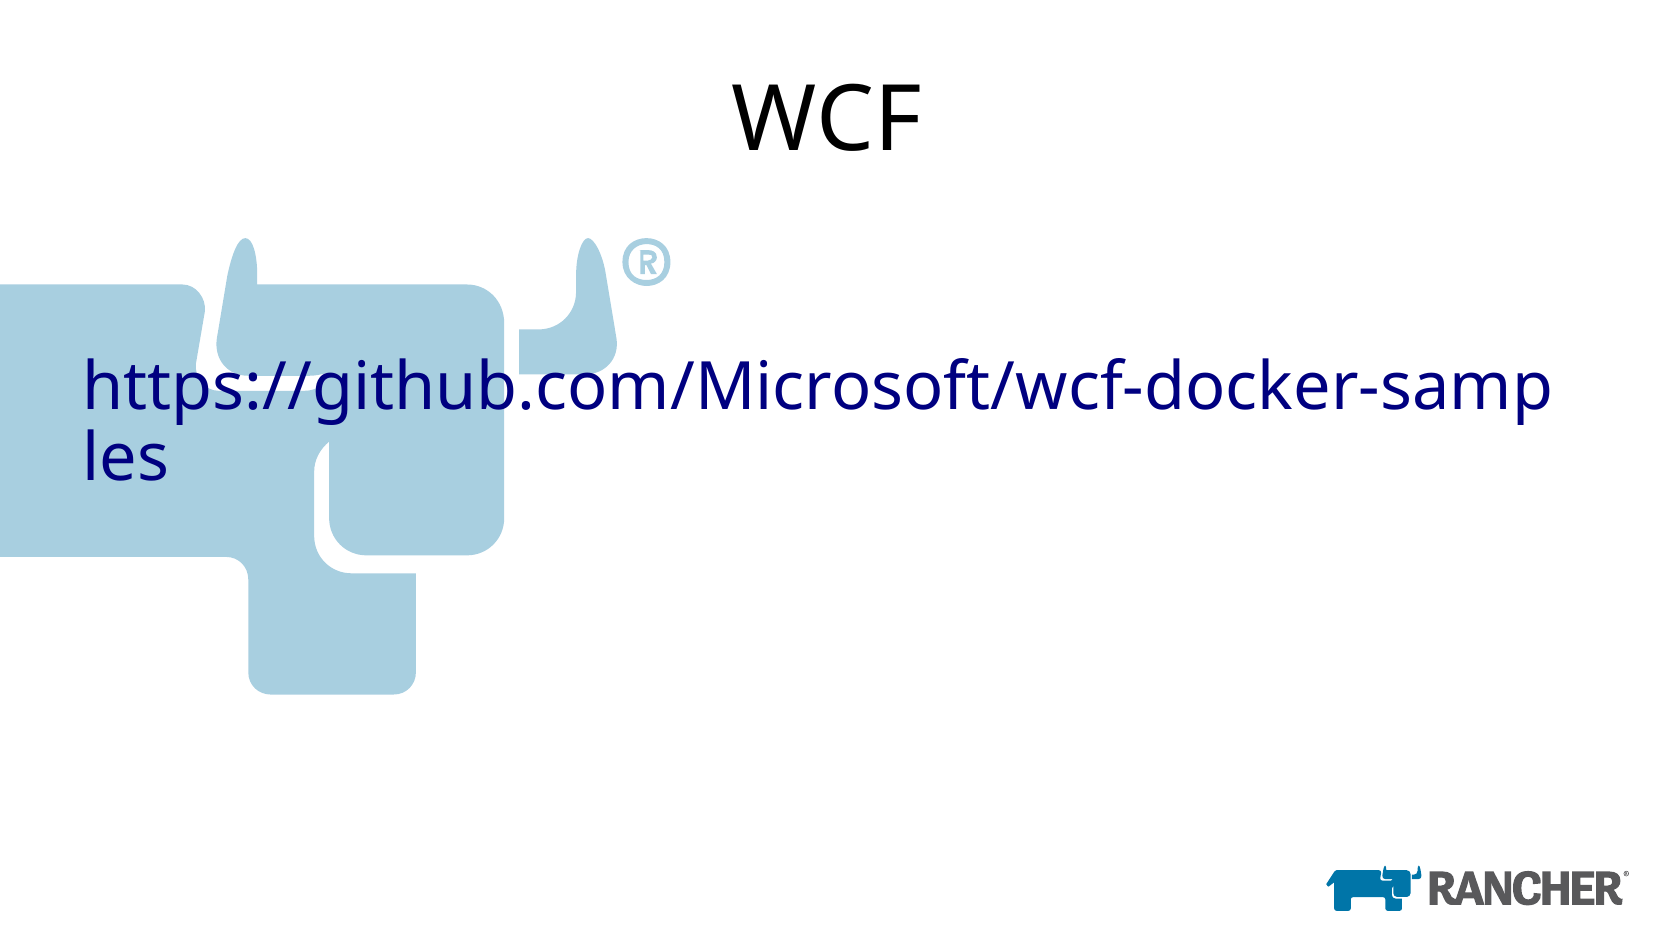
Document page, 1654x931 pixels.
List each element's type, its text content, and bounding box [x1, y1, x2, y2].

title WCF [82, 37, 1571, 193]
list https://github.com/Microsoft/wcf-docker-samples [82, 217, 1571, 758]
